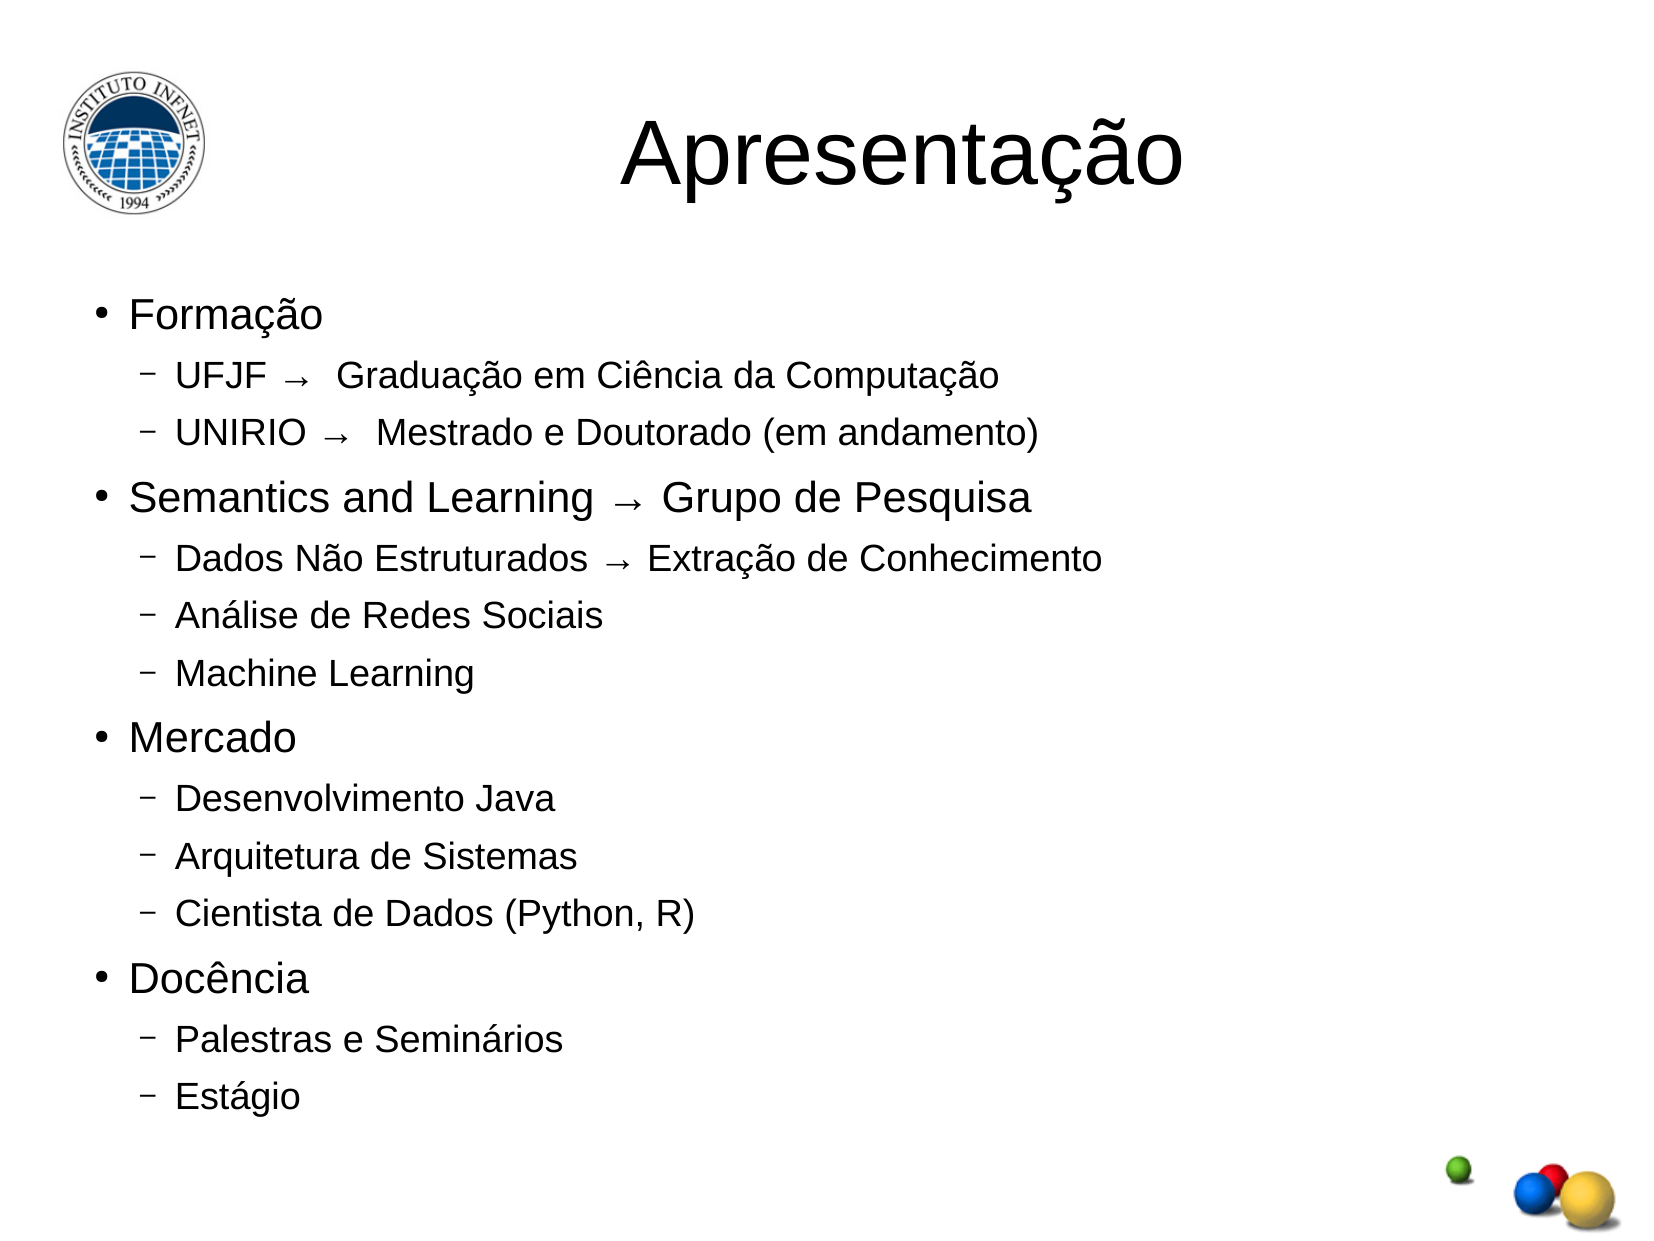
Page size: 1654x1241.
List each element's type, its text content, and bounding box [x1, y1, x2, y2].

title Apresentação [236, 49, 1571, 257]
picture [1423, 1151, 1647, 1235]
picture [18, 58, 236, 227]
list Formação UFJF → Graduação em Ciência da Computação UNIRIO → Mestrado e Doutorado (em andamento) Semantics and Learning → Grupo de Pesquisa Dados Não Estruturados → Extração de Conhecimento Análise de Redes Sociais Machine Learning Mercado Desenvolvimento Java Arquitetura de Sistemas Cientista de Dados (Python, R) Docência Palestras e Seminários Estágio [82, 290, 1560, 1123]
